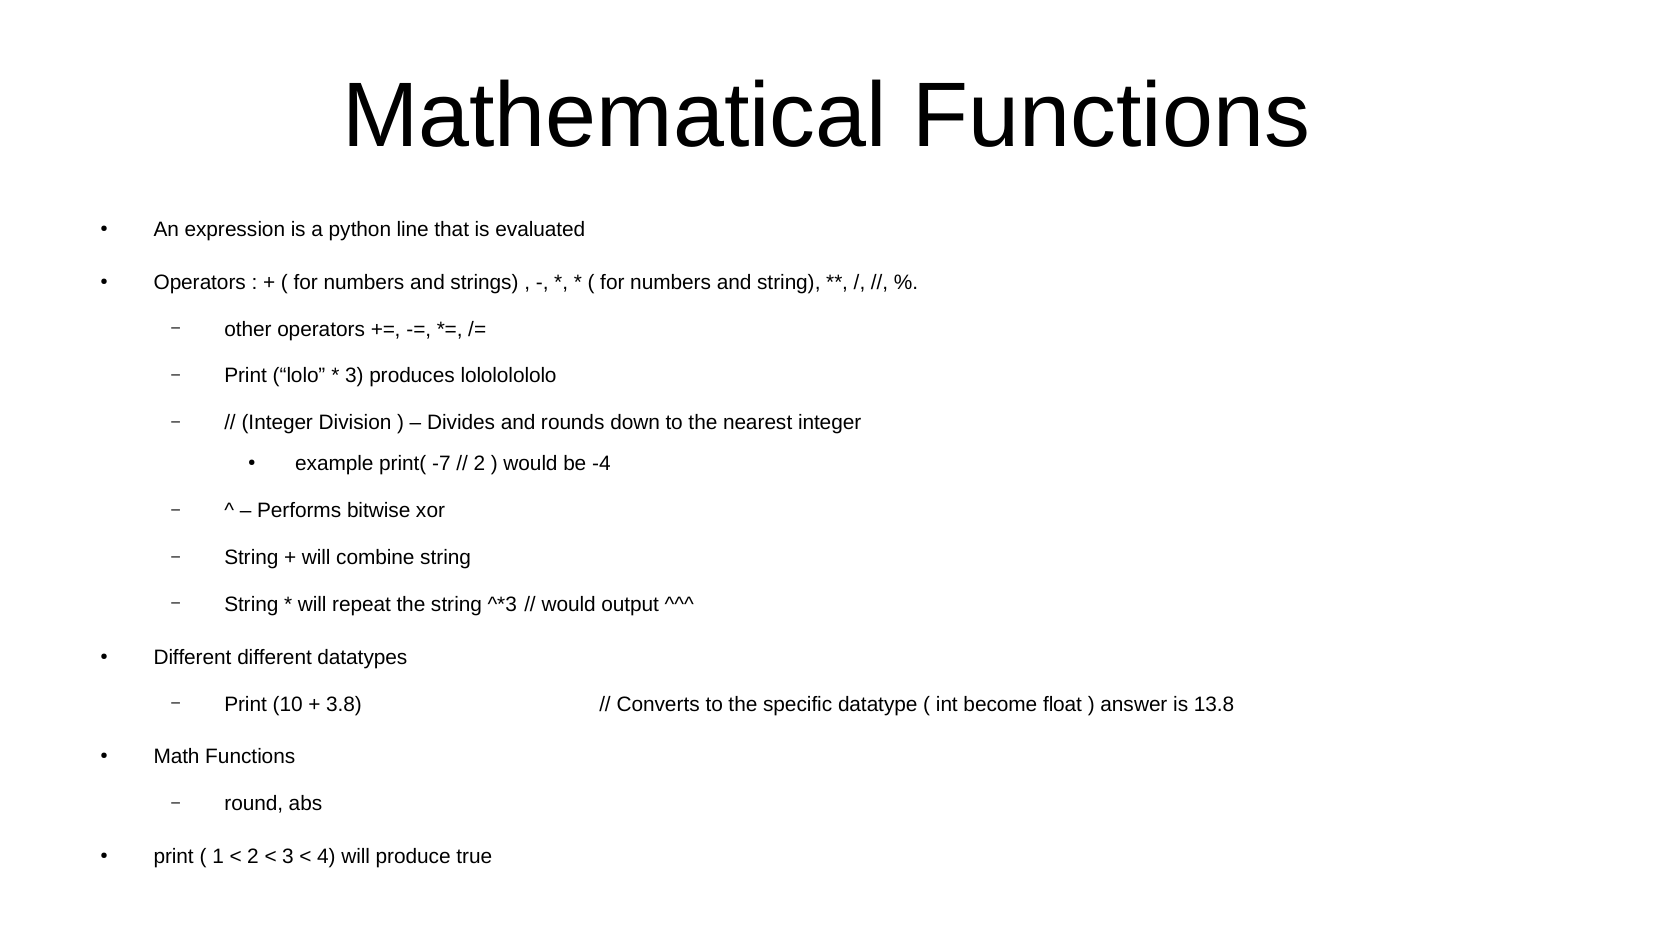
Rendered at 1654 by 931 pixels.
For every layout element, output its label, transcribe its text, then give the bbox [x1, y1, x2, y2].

list An expression is a python line that is evaluated Operators : + ( for numbers and strings) , -, *, * ( for numbers and string), **, /, //, %. other operators +=, -=, *=, /= Print (“lolo” * 3) produces lolololololo // (Integer Division ) – Divides and rounds down to the nearest integer example print( -7 // 2 ) would be -4 ^ – Performs bitwise xor String + will combine string String * will repeat the string ^*3 // would output ^^^ Different different datatypes Print (10 + 3.8) // Converts to the specific datatype ( int become float ) answer is 13.8 Math Functions round, abs print ( 1 < 2 < 3 < 4) will produce true [82, 217, 1576, 901]
title Mathematical Functions [82, 37, 1571, 193]
